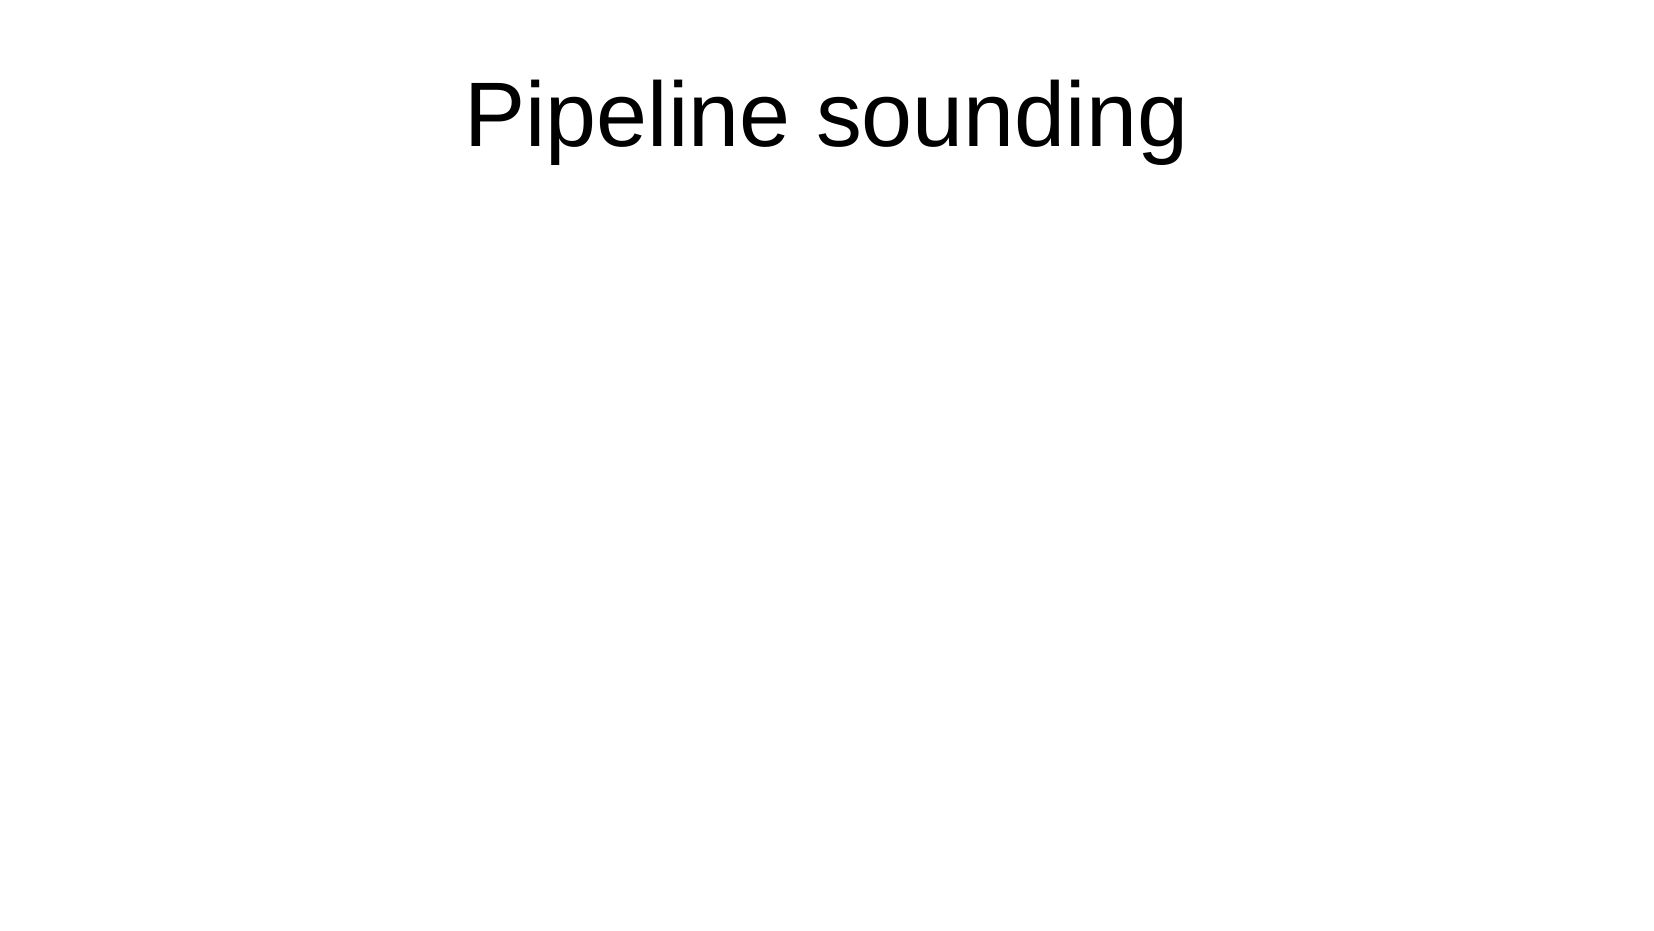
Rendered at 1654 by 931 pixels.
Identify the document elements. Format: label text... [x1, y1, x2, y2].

title Pipeline sounding [82, 37, 1571, 193]
